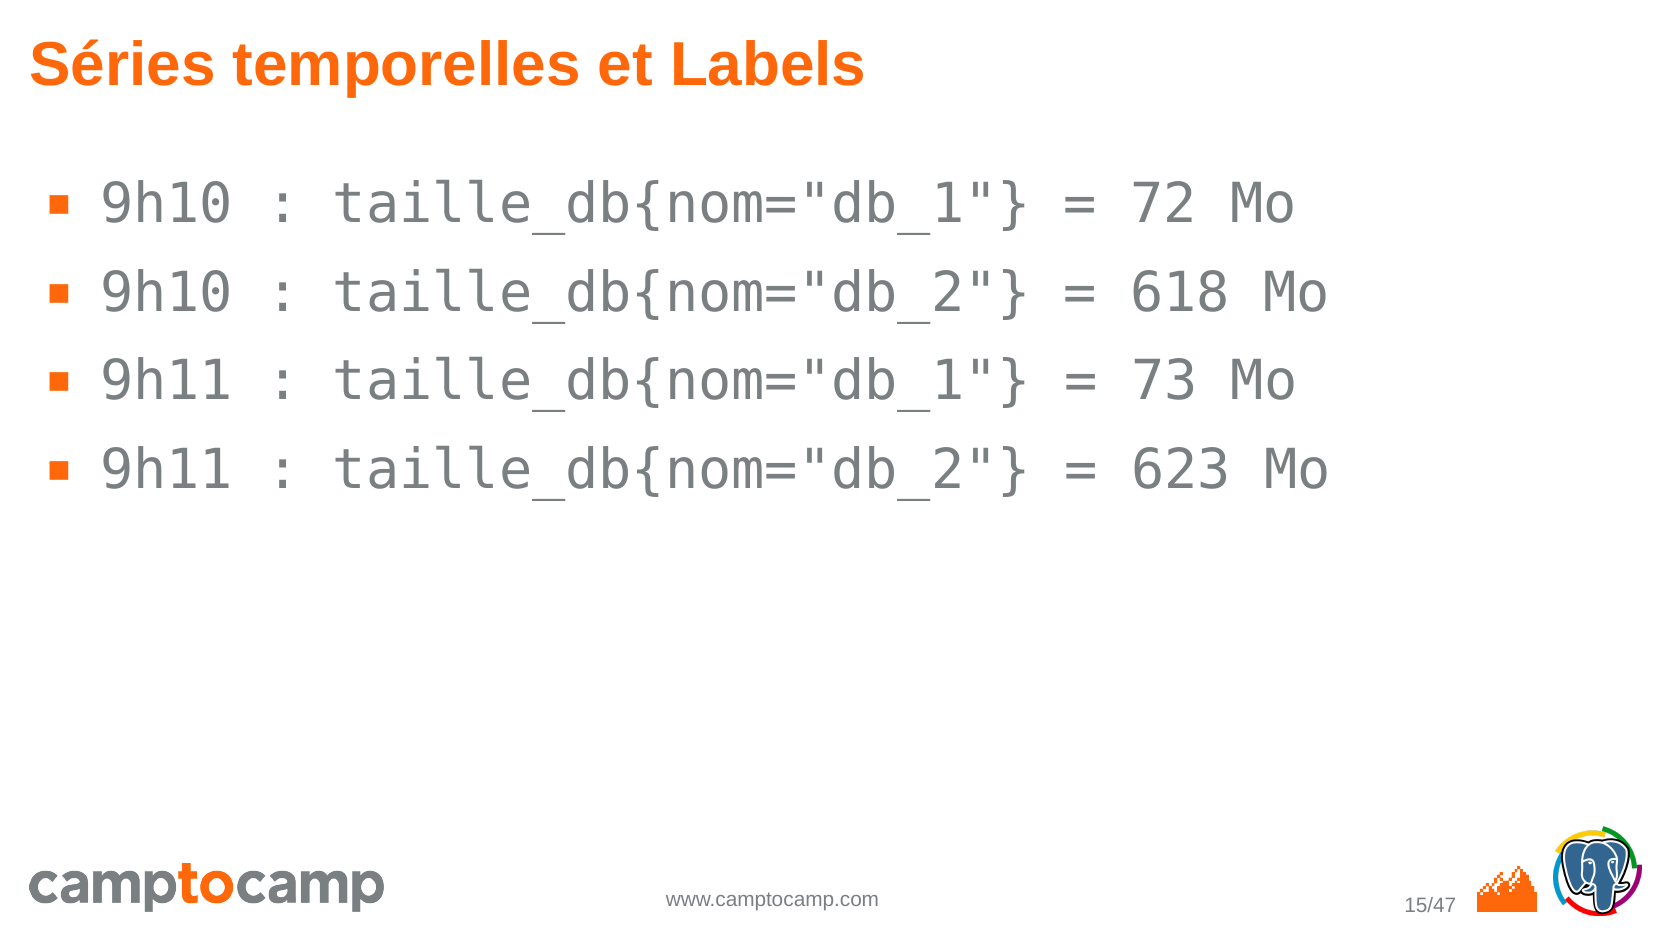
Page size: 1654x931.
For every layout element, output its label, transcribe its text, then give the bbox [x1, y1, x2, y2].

title Séries temporelles et Labels [29, 29, 1625, 156]
list 9h10 : taille_db{nom="db_1"} = 72 Mo 9h10 : taille_db{nom="db_2"} = 618 Mo 9h11 : taille_db{nom="db_1"} = 73 Mo 9h11 : taille_db{nom="db_2"} = 623 Mo [29, 171, 1625, 827]
picture [1477, 866, 1537, 912]
picture [29, 863, 384, 912]
picture [1553, 826, 1642, 916]
